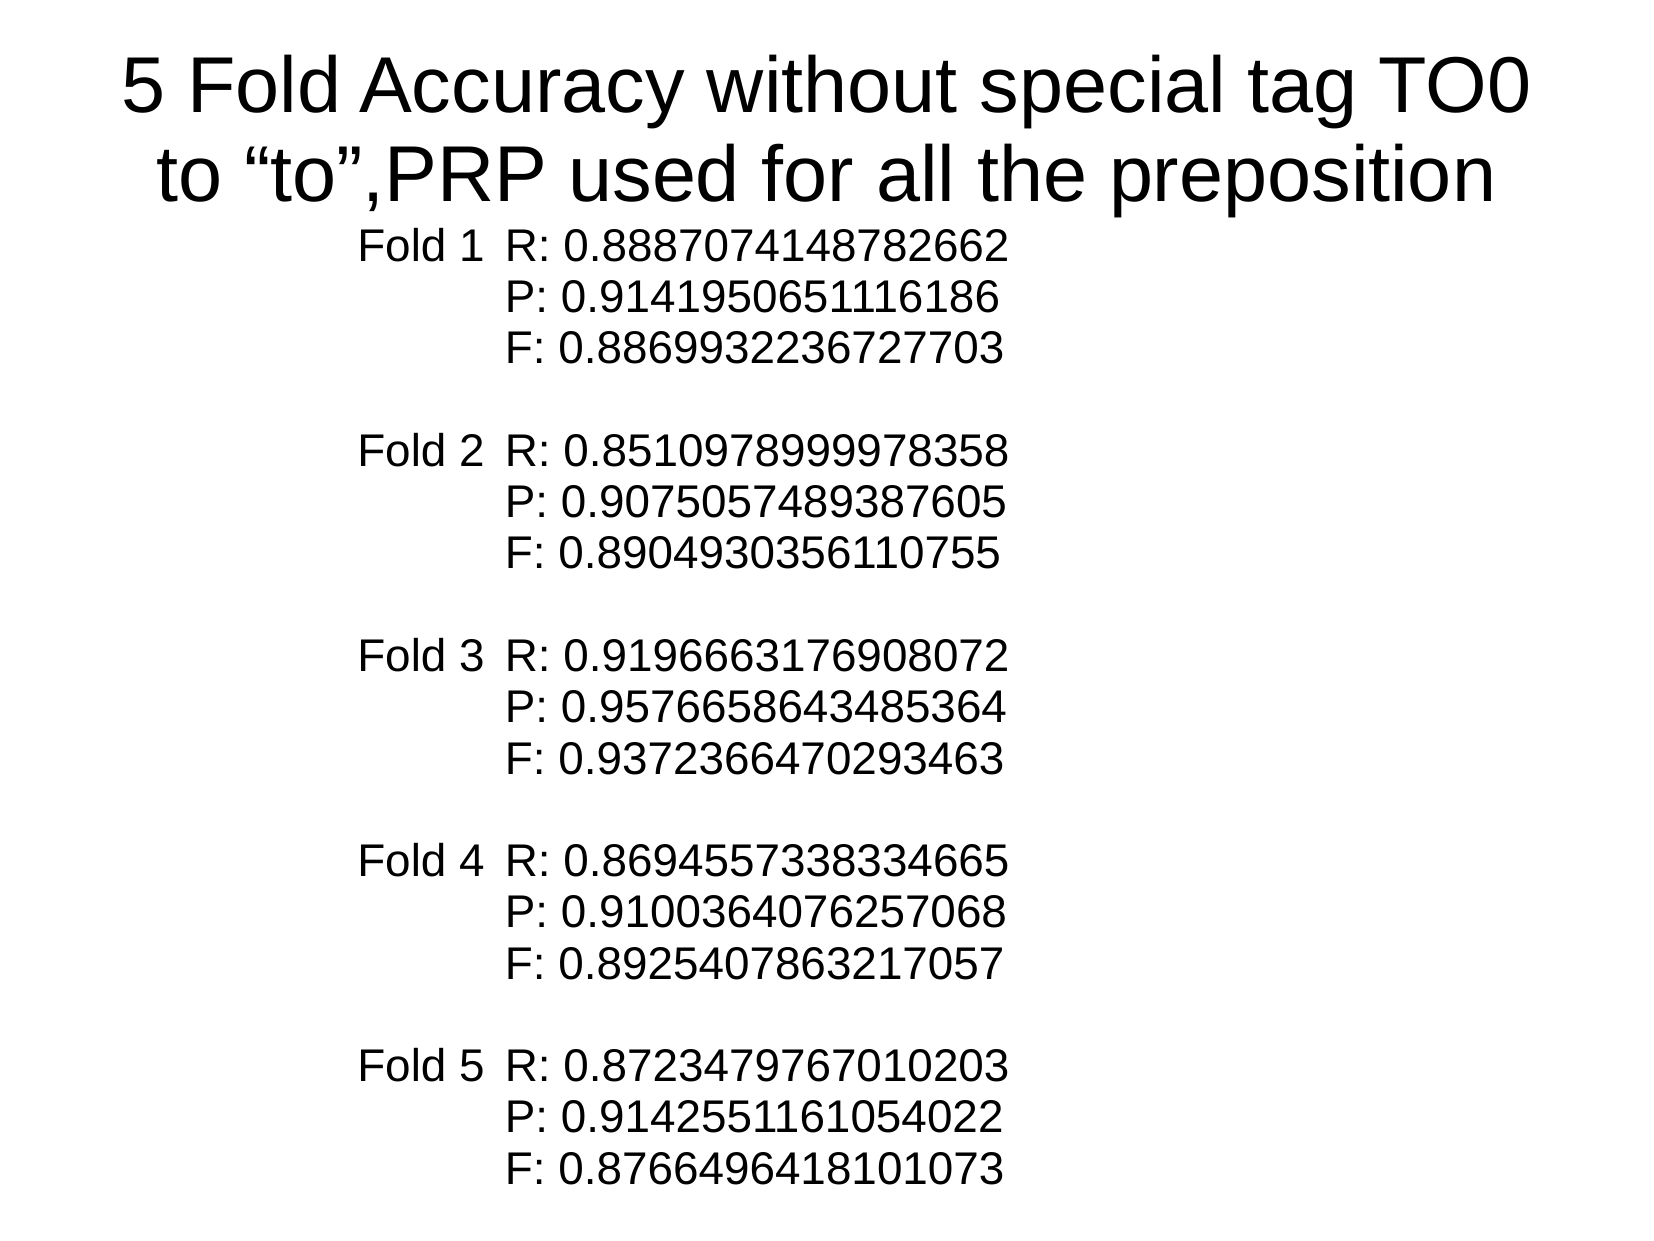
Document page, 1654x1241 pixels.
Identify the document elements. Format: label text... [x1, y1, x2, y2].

title 5 Fold Accuracy without special tag TO0 to “to”,PRP used for all the preposition [82, 25, 1571, 233]
text_box Fold 1 R: 0.8887074148782662 P: 0.9141950651116186 F: 0.8869932236727703 Fold 2 R: 0.8510978999978358 P: 0.9075057489387605 F: 0.8904930356110755 Fold 3 R: 0.9196663176908072 P: 0.9576658643485364 F: 0.9372366470293463 Fold 4 R: 0.8694557338334665 P: 0.9100364076257068 F: 0.8925407863217057 Fold 5 R: 0.8723479767010203 P: 0.9142551161054022 F: 0.8766496418101073 [342, 212, 1335, 1202]
